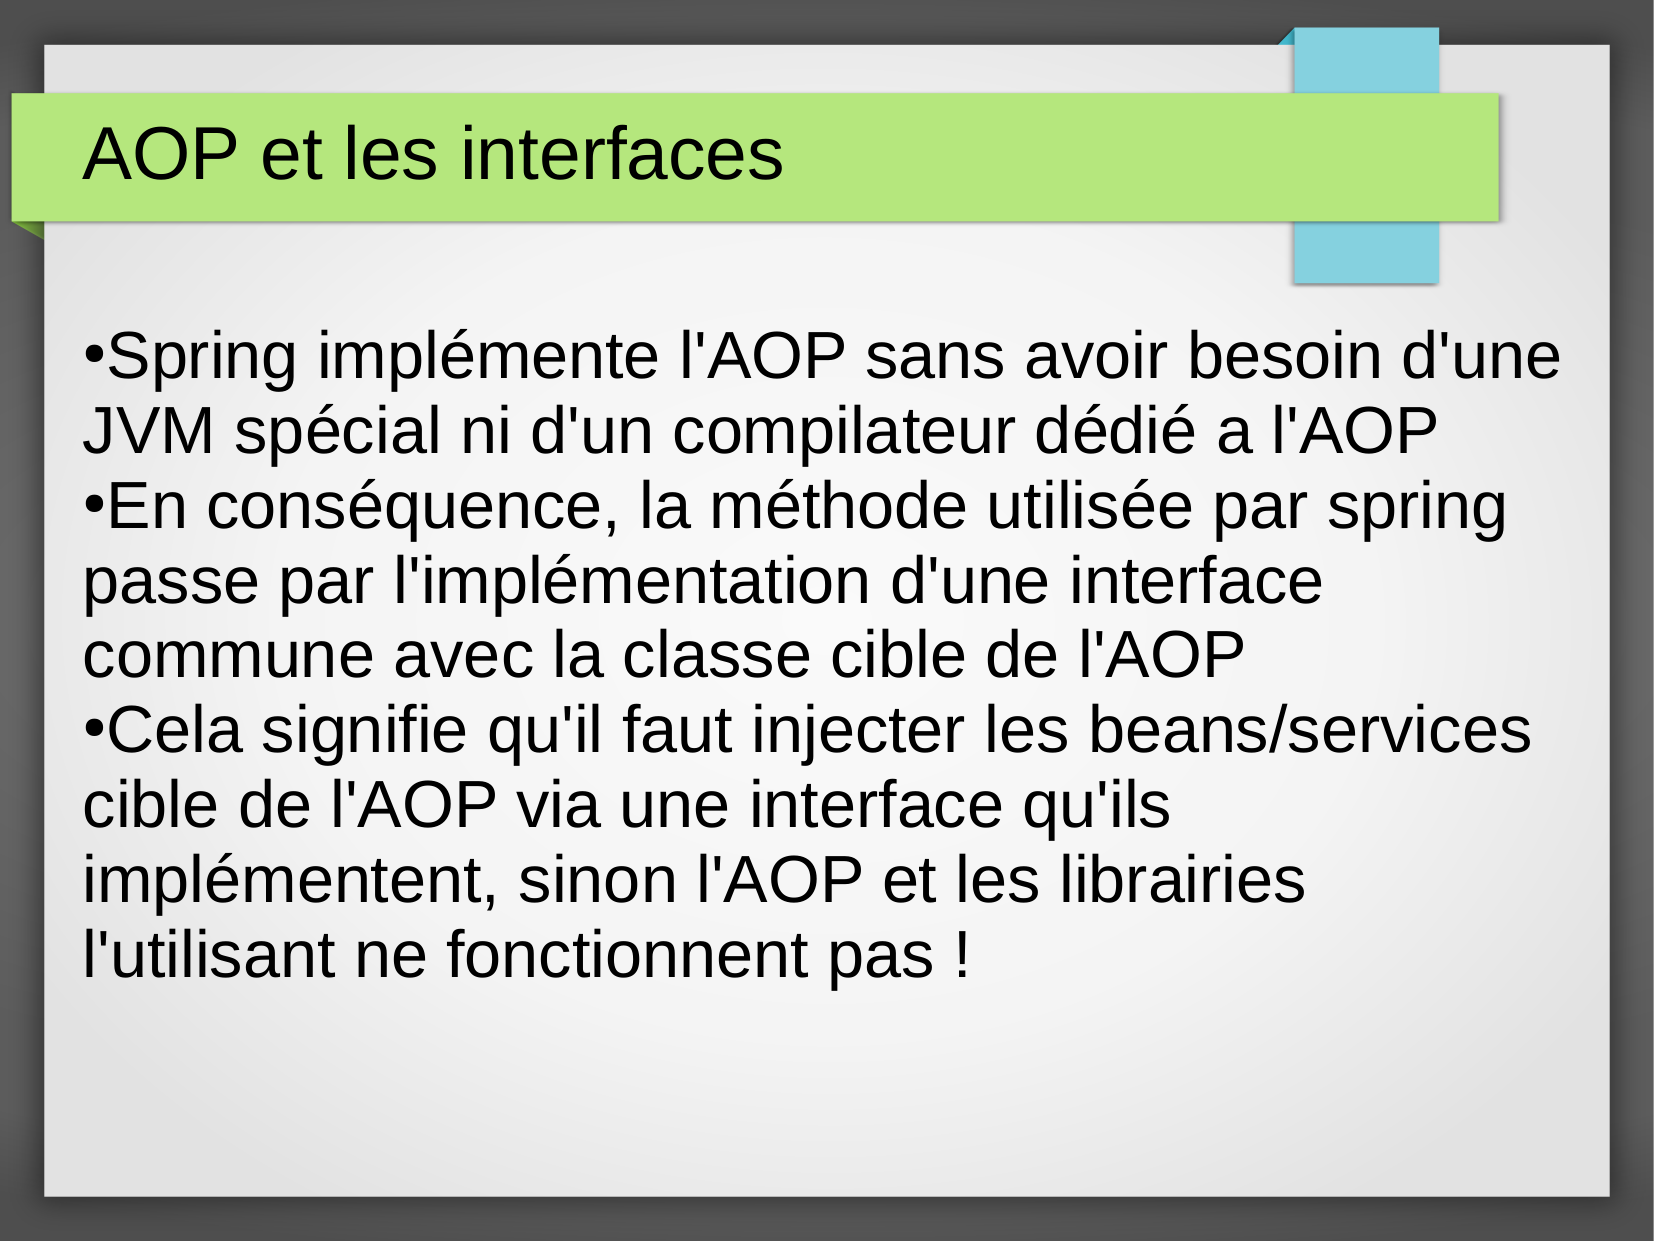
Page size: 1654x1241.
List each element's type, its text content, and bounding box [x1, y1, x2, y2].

picture [0, 0, 1654, 1241]
subtitle Spring implémente l'AOP sans avoir besoin d'une JVM spécial ni d'un compilateur dédié a l'AOP En conséquence, la méthode utilisée par spring passe par l'implémentation d'une interface commune avec la classe cible de l'AOP Cela signifie qu'il faut injecter les beans/services cible de l'AOP via une interface qu'ils implémentent, sinon l'AOP et les librairies l'utilisant ne fonctionnent pas ! [82, 295, 1571, 1015]
title AOP et les interfaces [82, 94, 1264, 213]
